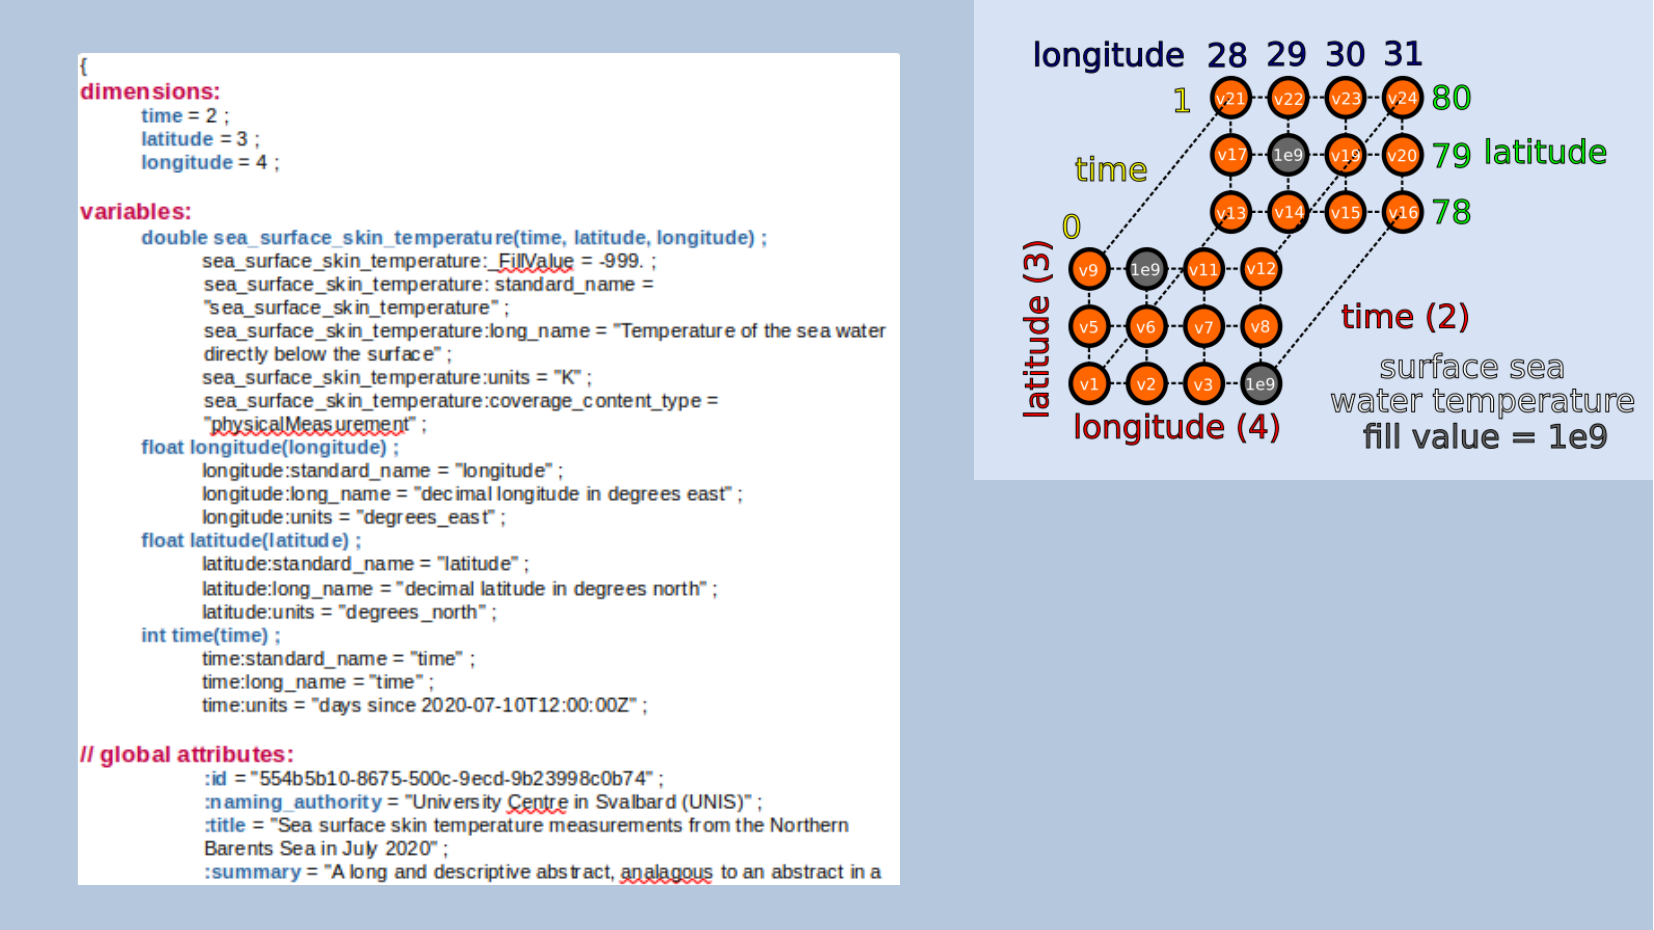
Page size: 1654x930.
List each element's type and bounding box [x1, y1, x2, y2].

picture [974, 0, 1653, 480]
picture [77, 53, 901, 885]
